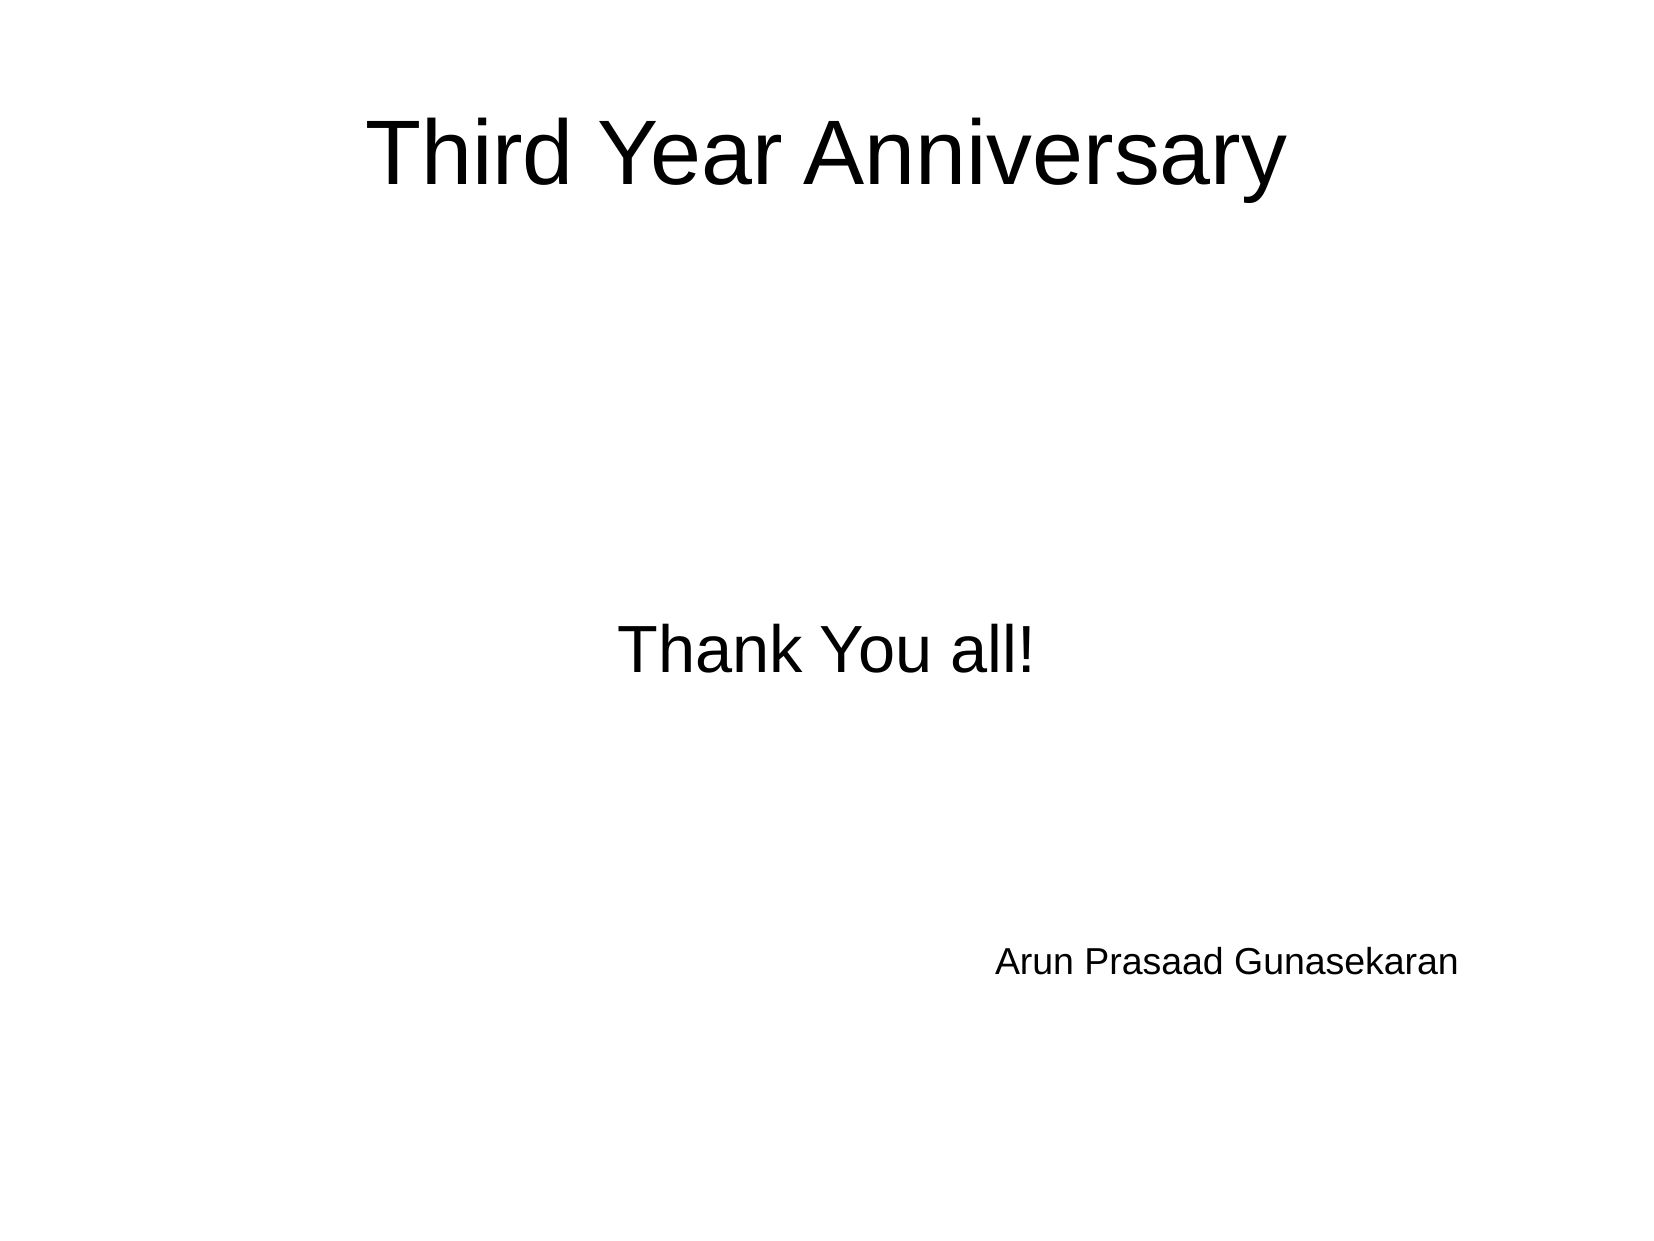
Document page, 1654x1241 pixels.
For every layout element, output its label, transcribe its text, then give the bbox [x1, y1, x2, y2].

subtitle Thank You all! [82, 290, 1571, 1010]
text_box Arun Prasaad Gunasekaran [980, 933, 1560, 990]
title Third Year Anniversary [82, 49, 1571, 257]
